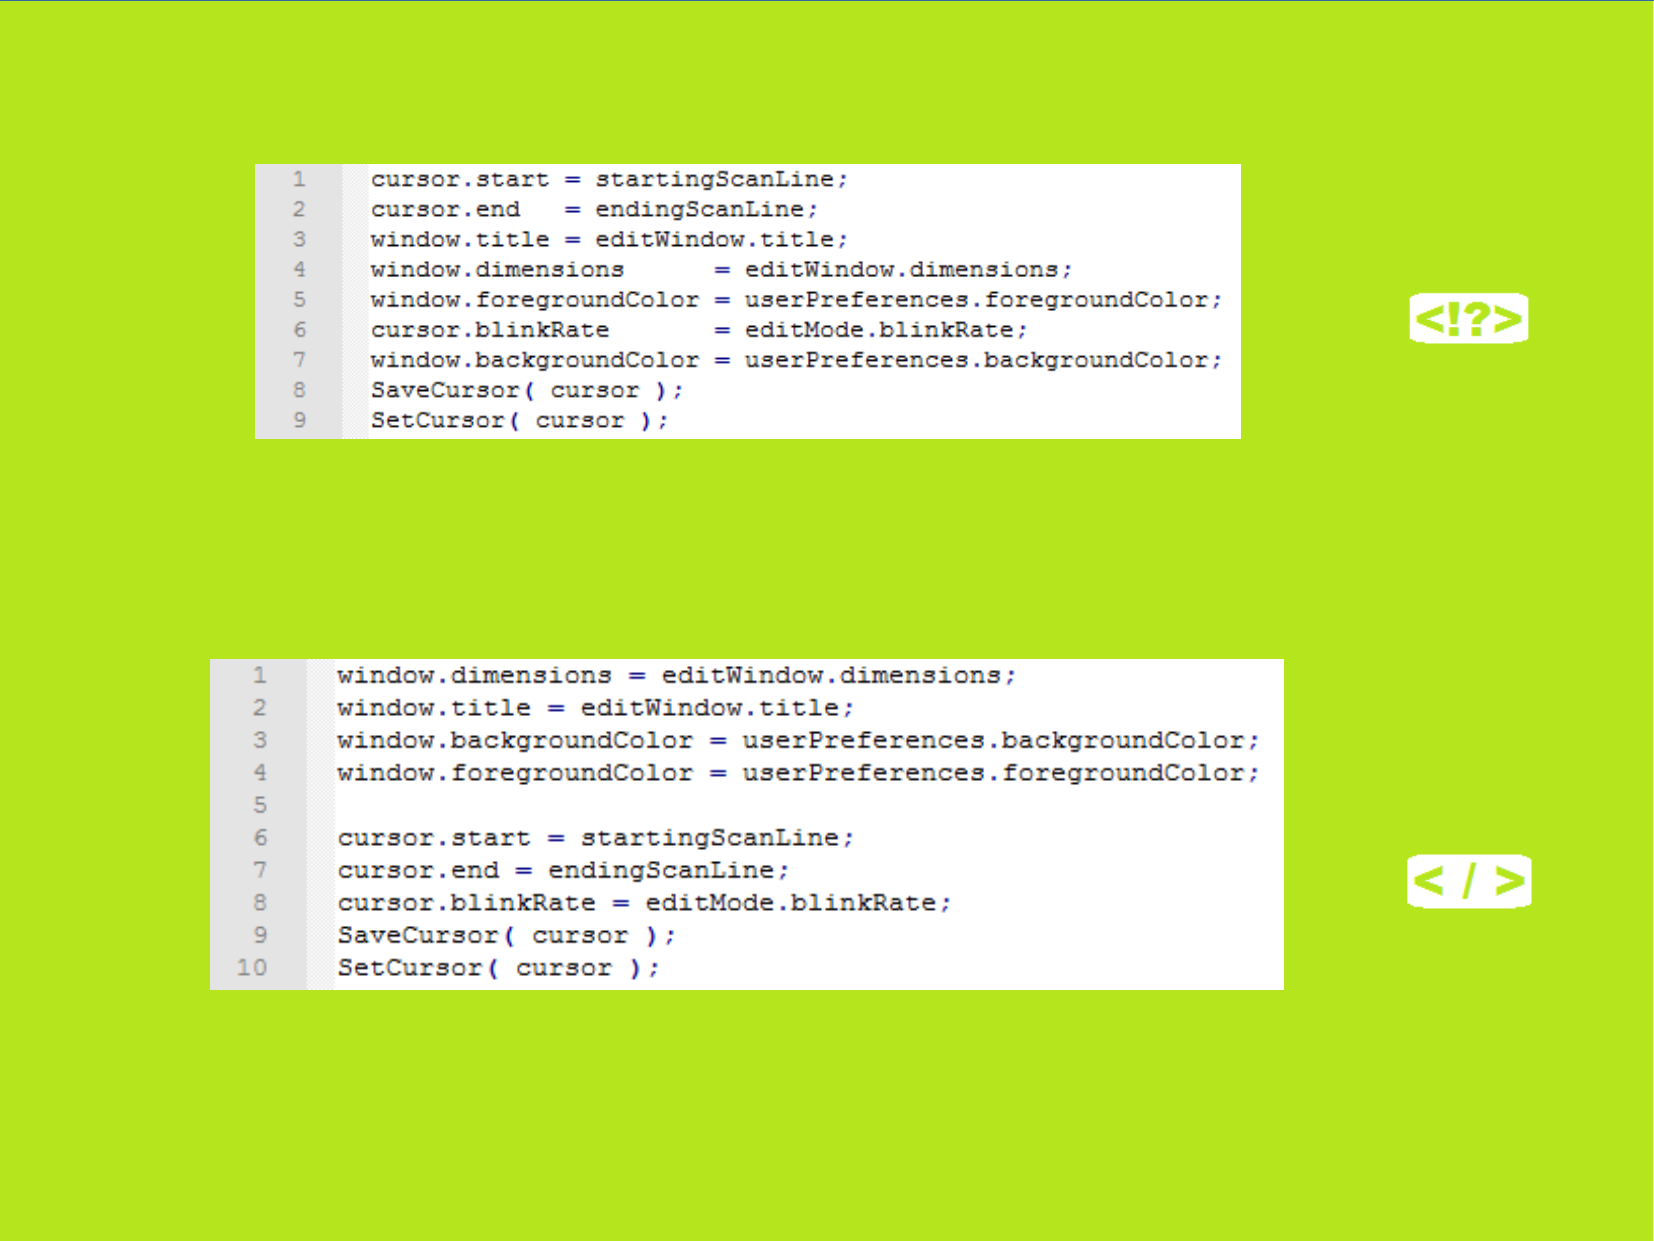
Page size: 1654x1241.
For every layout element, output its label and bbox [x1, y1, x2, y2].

text_box [0, 0, 1654, 1241]
picture [1395, 839, 1546, 923]
picture [210, 659, 1284, 991]
picture [255, 164, 1241, 439]
picture [1395, 277, 1545, 361]
